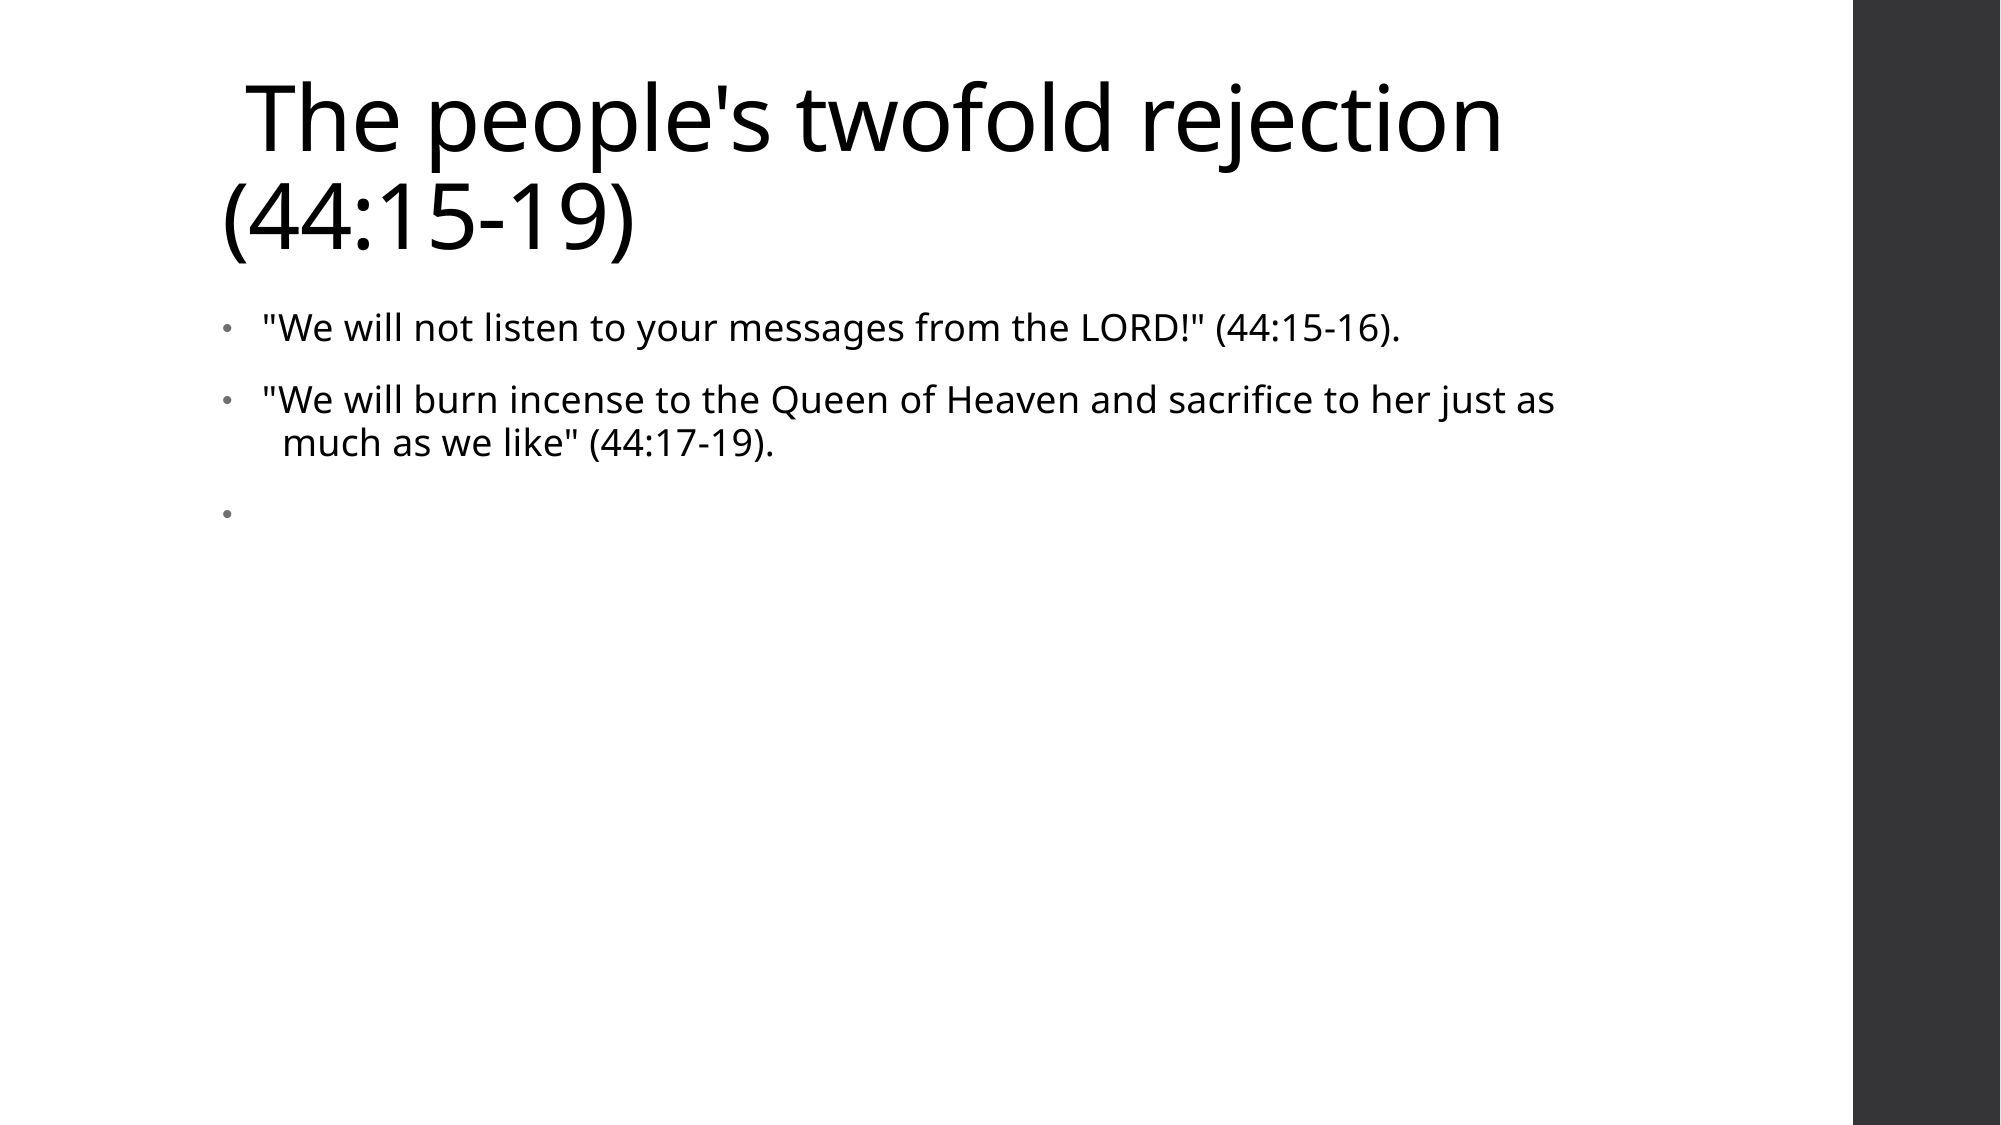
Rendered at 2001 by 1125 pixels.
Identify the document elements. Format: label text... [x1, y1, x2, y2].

title The people's twofold rejection (44:15-19) [206, 60, 1797, 278]
list "We will not listen to your messages from the LORD!" (44:15-16). "We will burn incense to the Queen of Heaven and sacrifice to her just as much as we like" (44:17-19). [206, 299, 1617, 1014]
